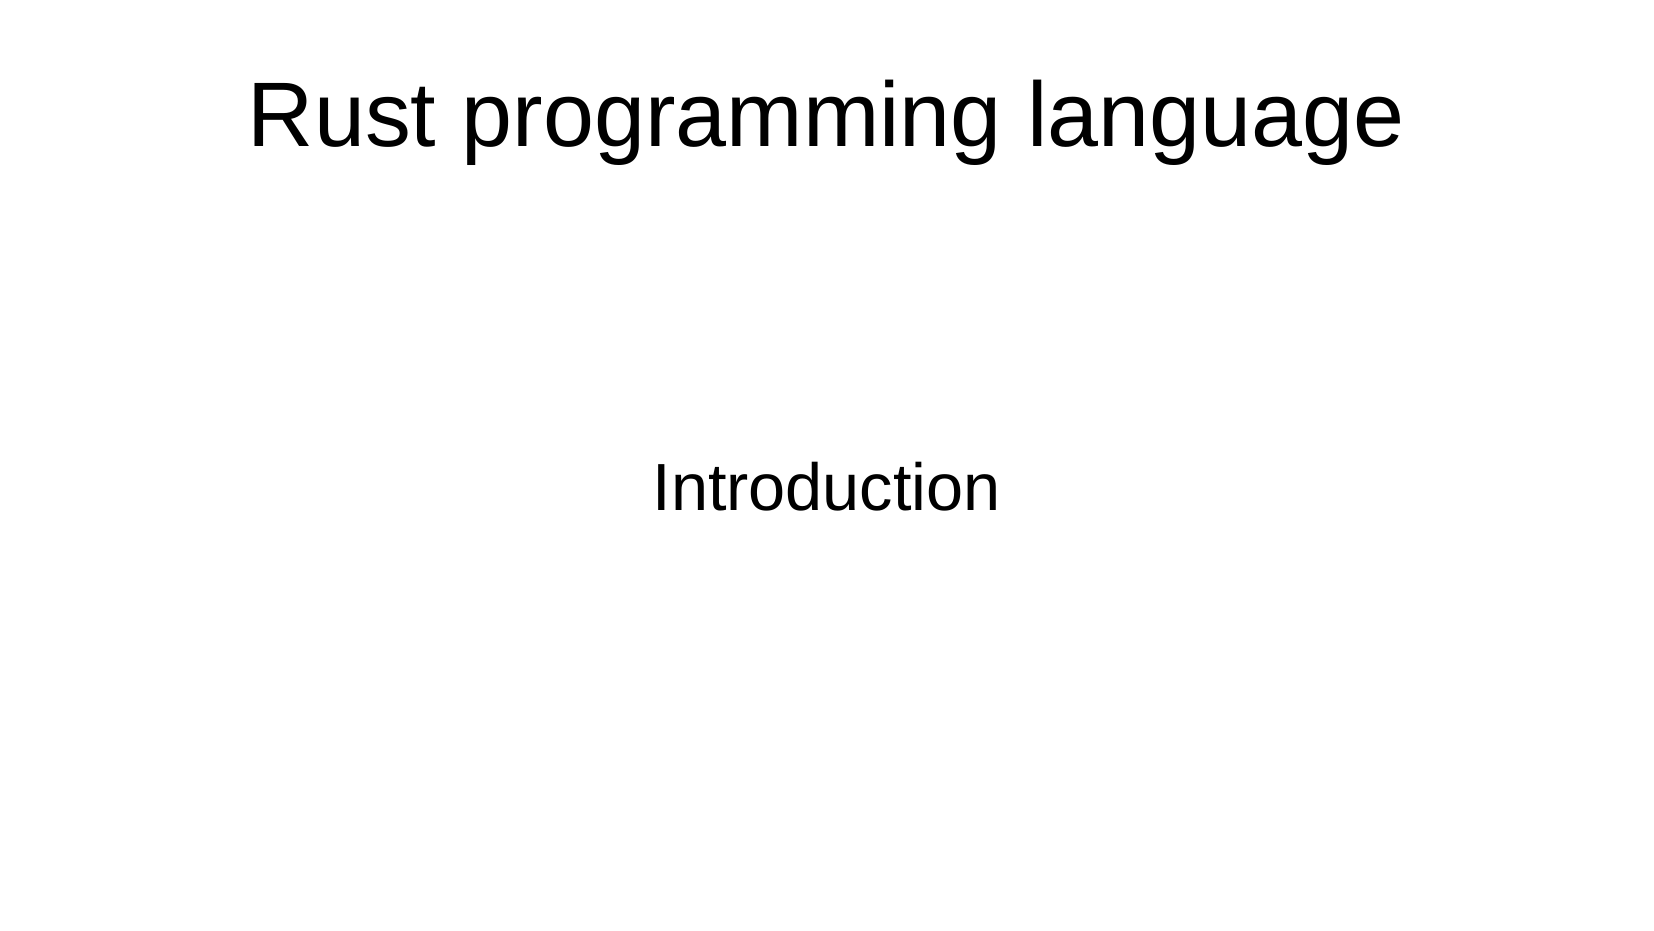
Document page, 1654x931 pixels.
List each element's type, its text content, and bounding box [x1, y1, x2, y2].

subtitle Introduction [82, 217, 1571, 758]
title Rust programming language [82, 37, 1571, 193]
